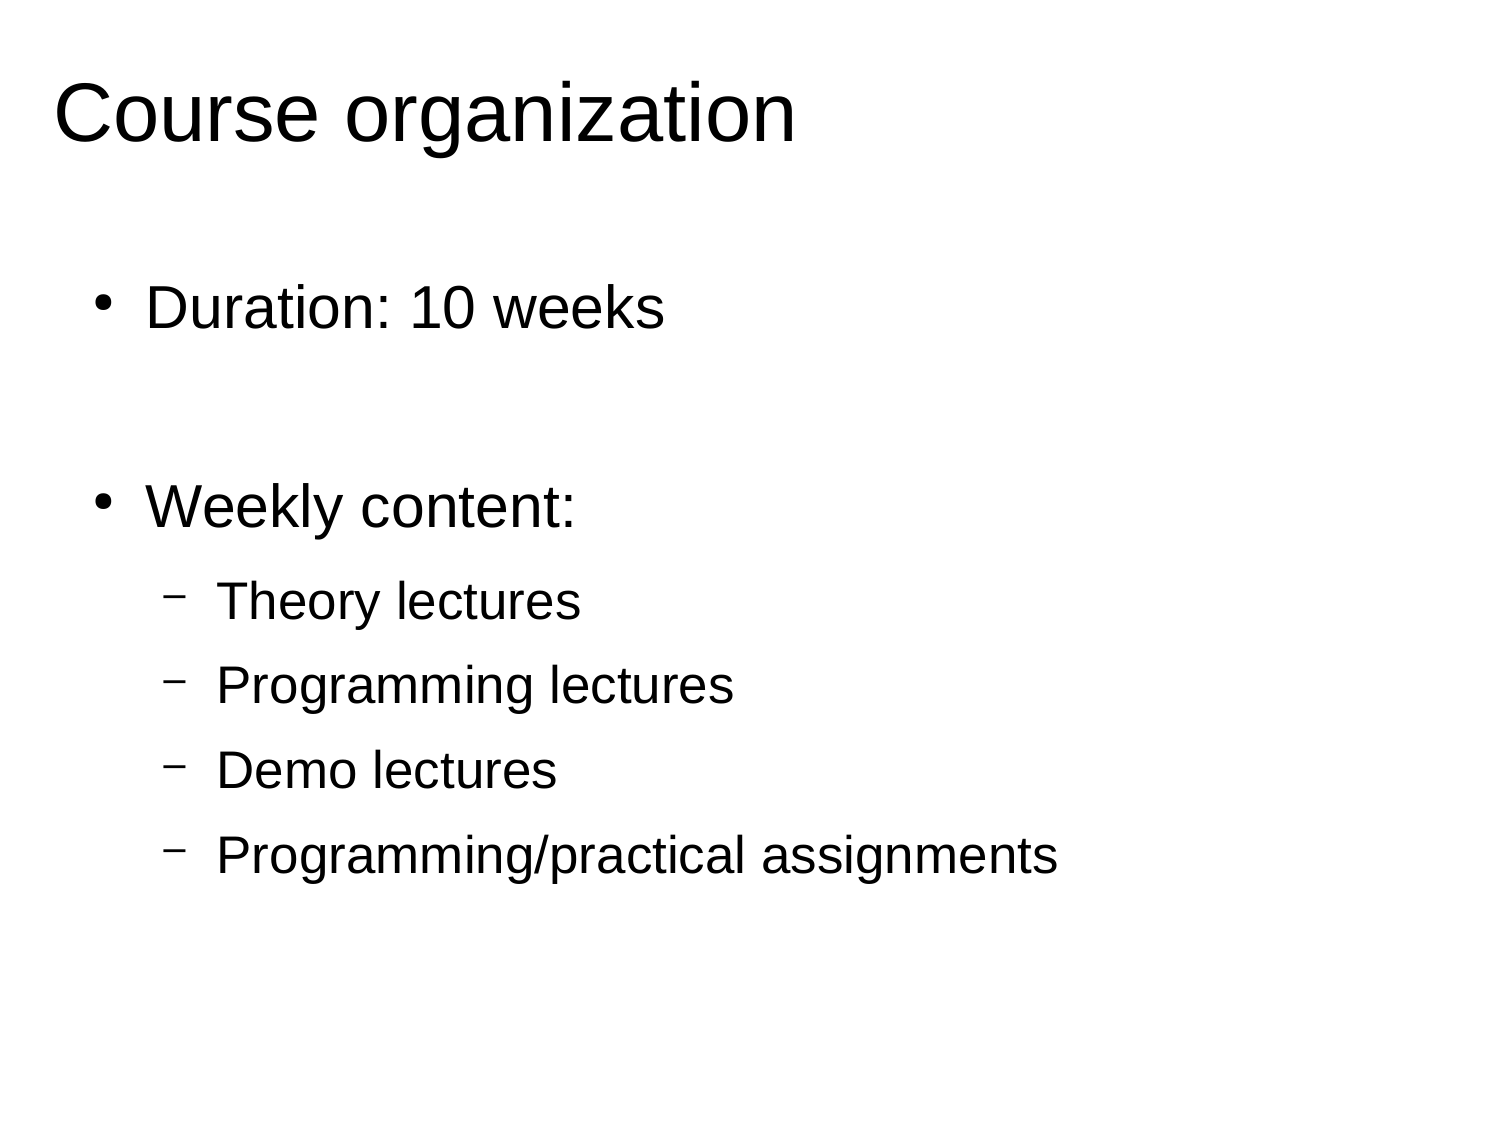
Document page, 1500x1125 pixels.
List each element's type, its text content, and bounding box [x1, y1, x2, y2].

list Duration: 10 weeks Weekly content: Theory lectures Programming lectures Demo lectures Programming/practical assignments [75, 263, 1425, 1006]
title Course organization [53, 18, 1403, 207]
